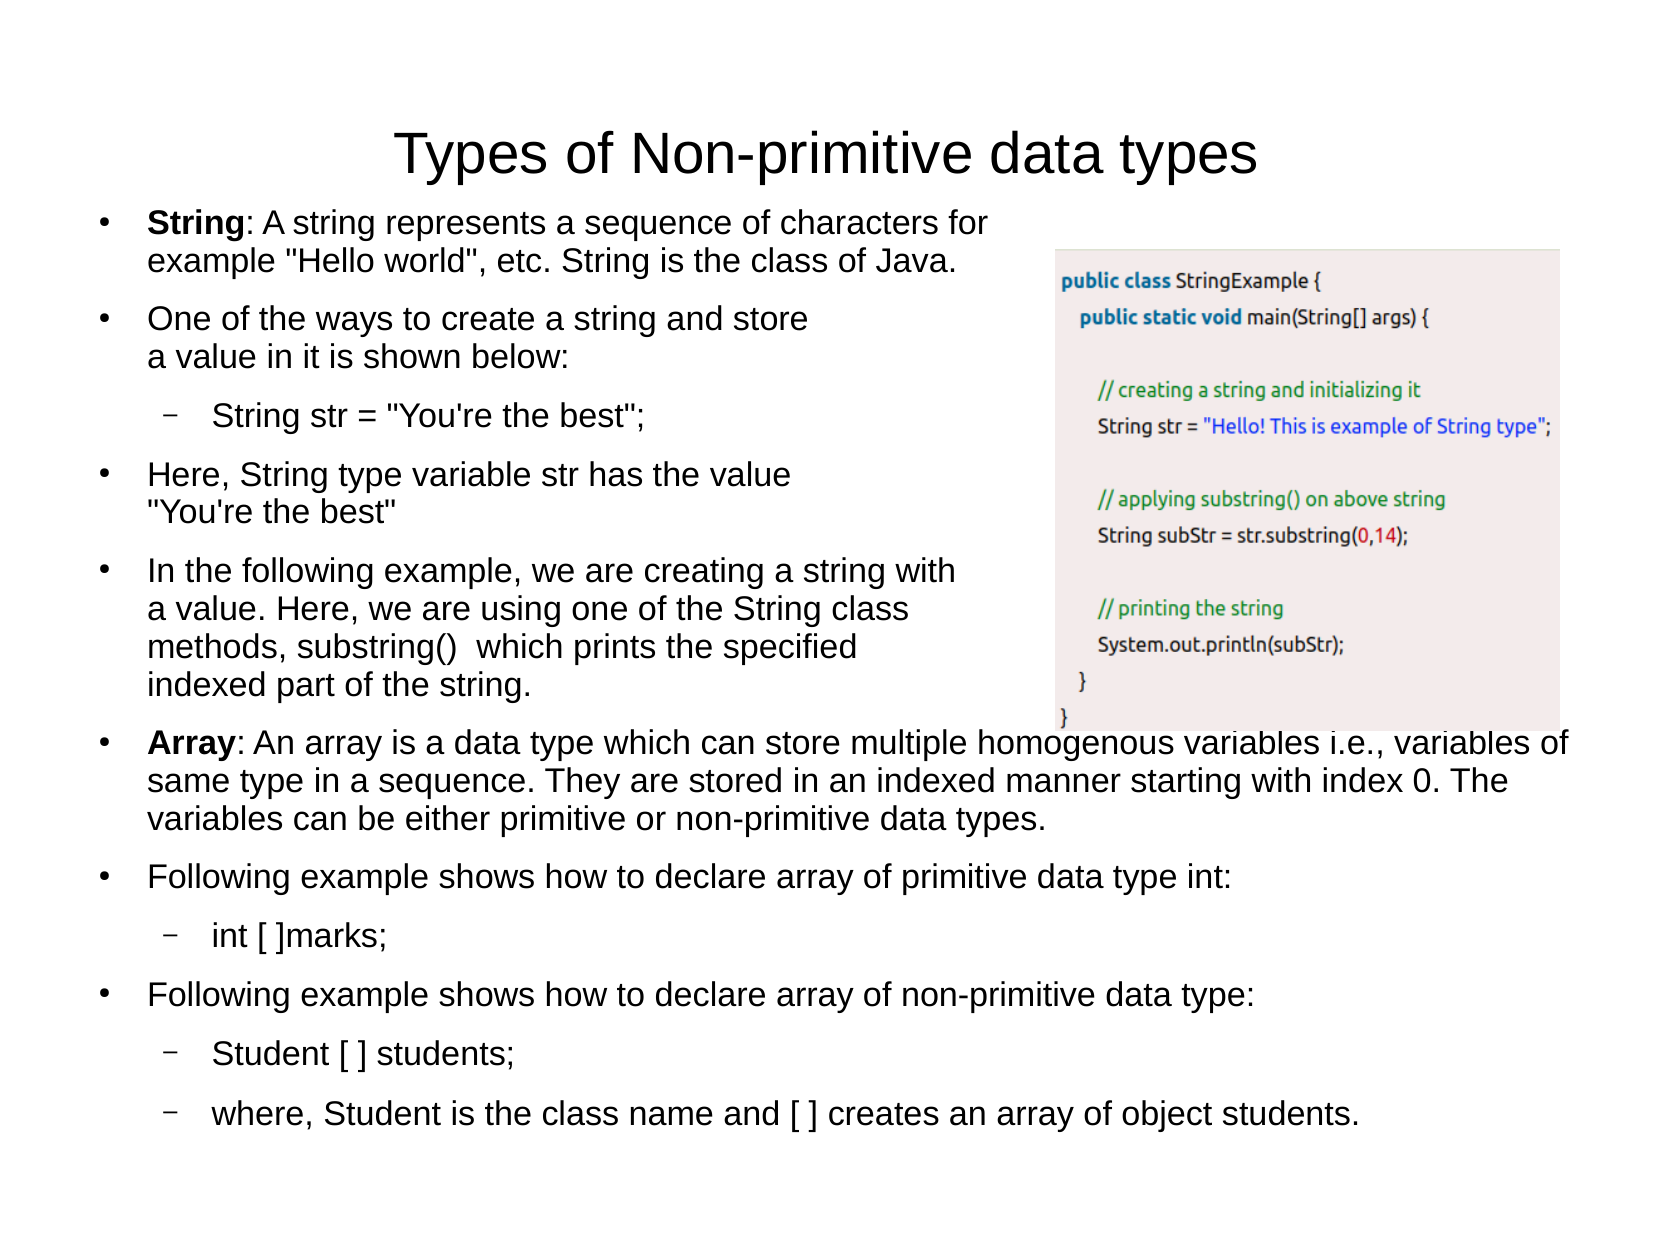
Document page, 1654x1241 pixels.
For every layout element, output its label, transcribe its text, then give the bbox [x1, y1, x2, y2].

list String: A string represents a sequence of characters for example "Hello world", etc. String is the class of Java. One of the ways to create a string and store a value in it is shown below: String str = "You're the best"; Here, String type variable str has the value "You're the best" In the following example, we are creating a string with a value. Here, we are using one of the String class methods, substring() which prints the specified indexed part of the string. Array: An array is a data type which can store multiple homogenous variables i.e., variables of same type in a sequence. They are stored in an indexed manner starting with index 0. The variables can be either primitive or non-primitive data types. Following example shows how to declare array of primitive data type int: int [ ]marks; Following example shows how to declare array of non-primitive data type: Student [ ] students; where, Student is the class name and [ ] creates an array of object students. [82, 203, 1619, 1135]
title Types of Non-primitive data types [82, 49, 1571, 203]
picture [1055, 248, 1560, 731]
